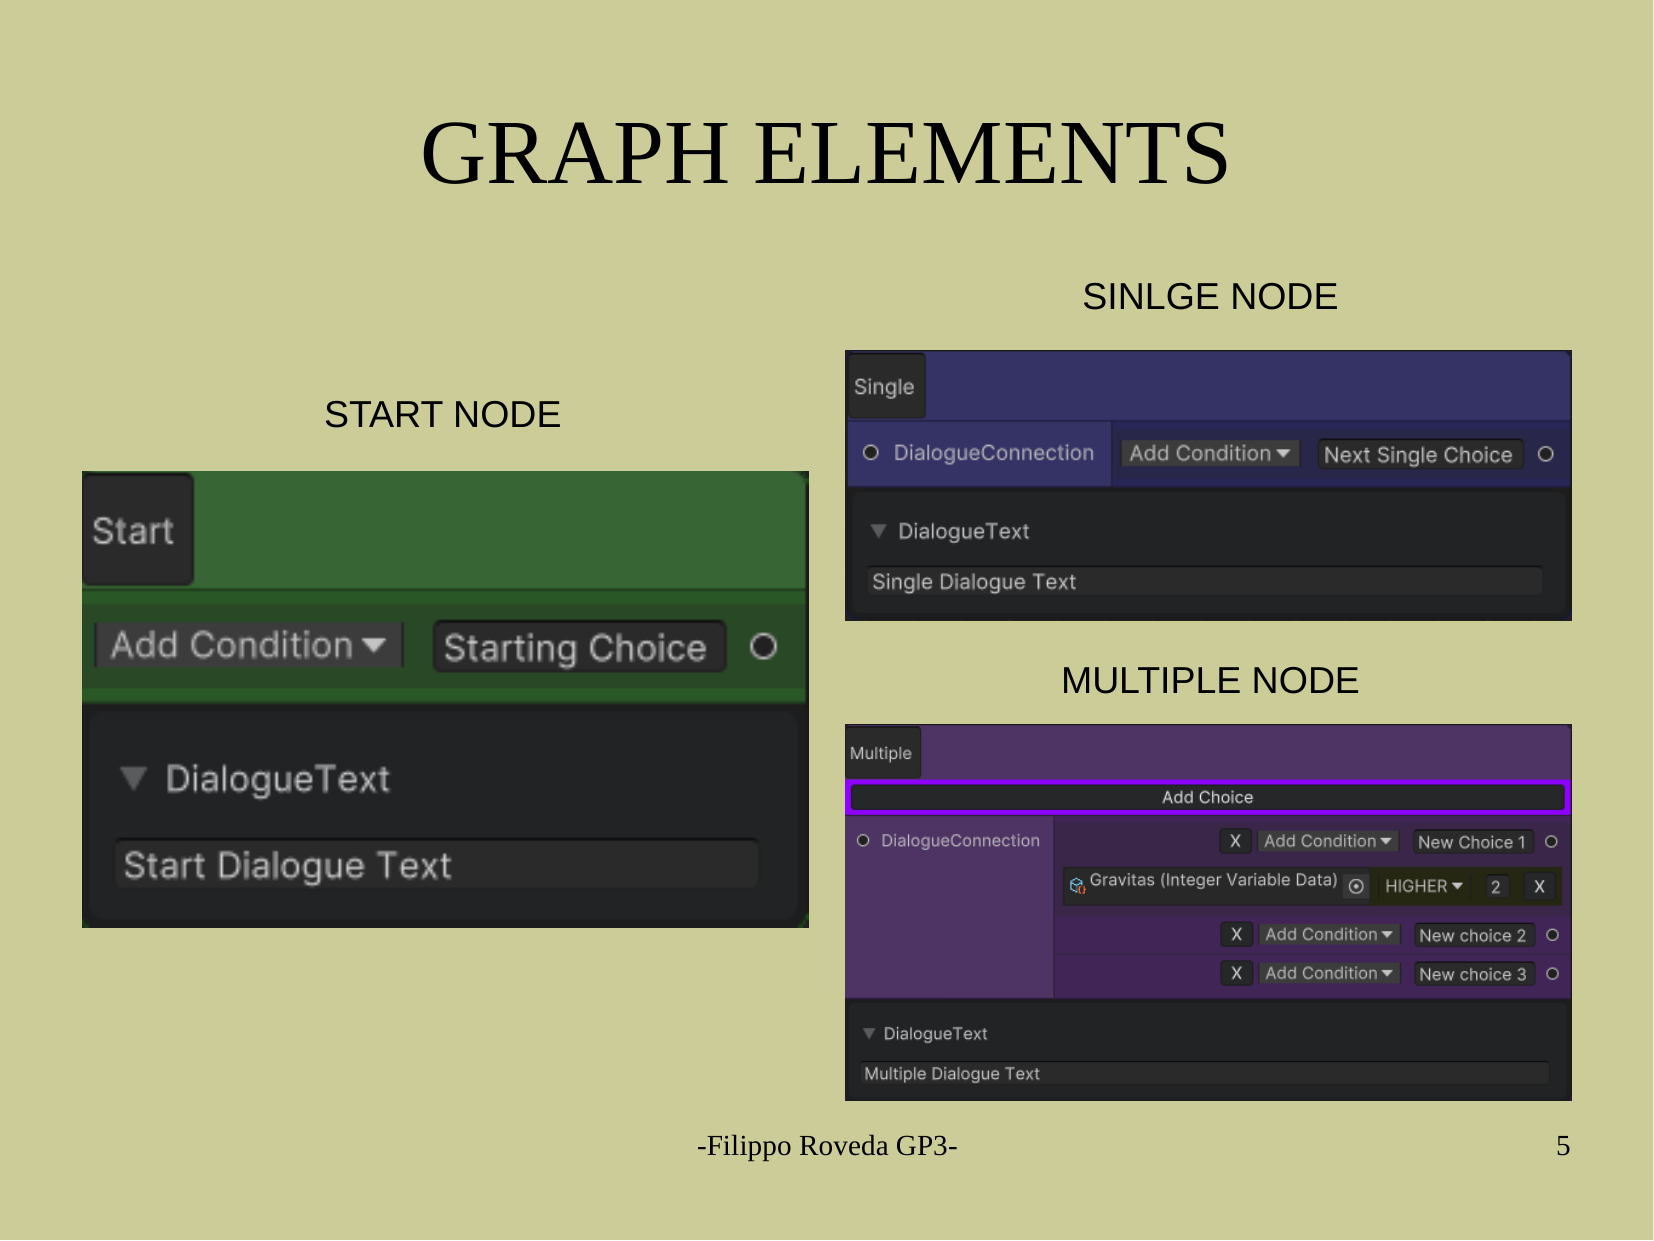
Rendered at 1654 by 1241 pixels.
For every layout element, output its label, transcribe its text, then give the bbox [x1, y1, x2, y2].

text_box MULTIPLE NODE [856, 651, 1565, 709]
picture [845, 350, 1572, 621]
title GRAPH ELEMENTS [82, 49, 1571, 257]
picture [845, 724, 1572, 1102]
text_box SINLGE NODE [856, 267, 1565, 325]
text_box START NODE [88, 386, 798, 443]
picture [82, 471, 809, 928]
